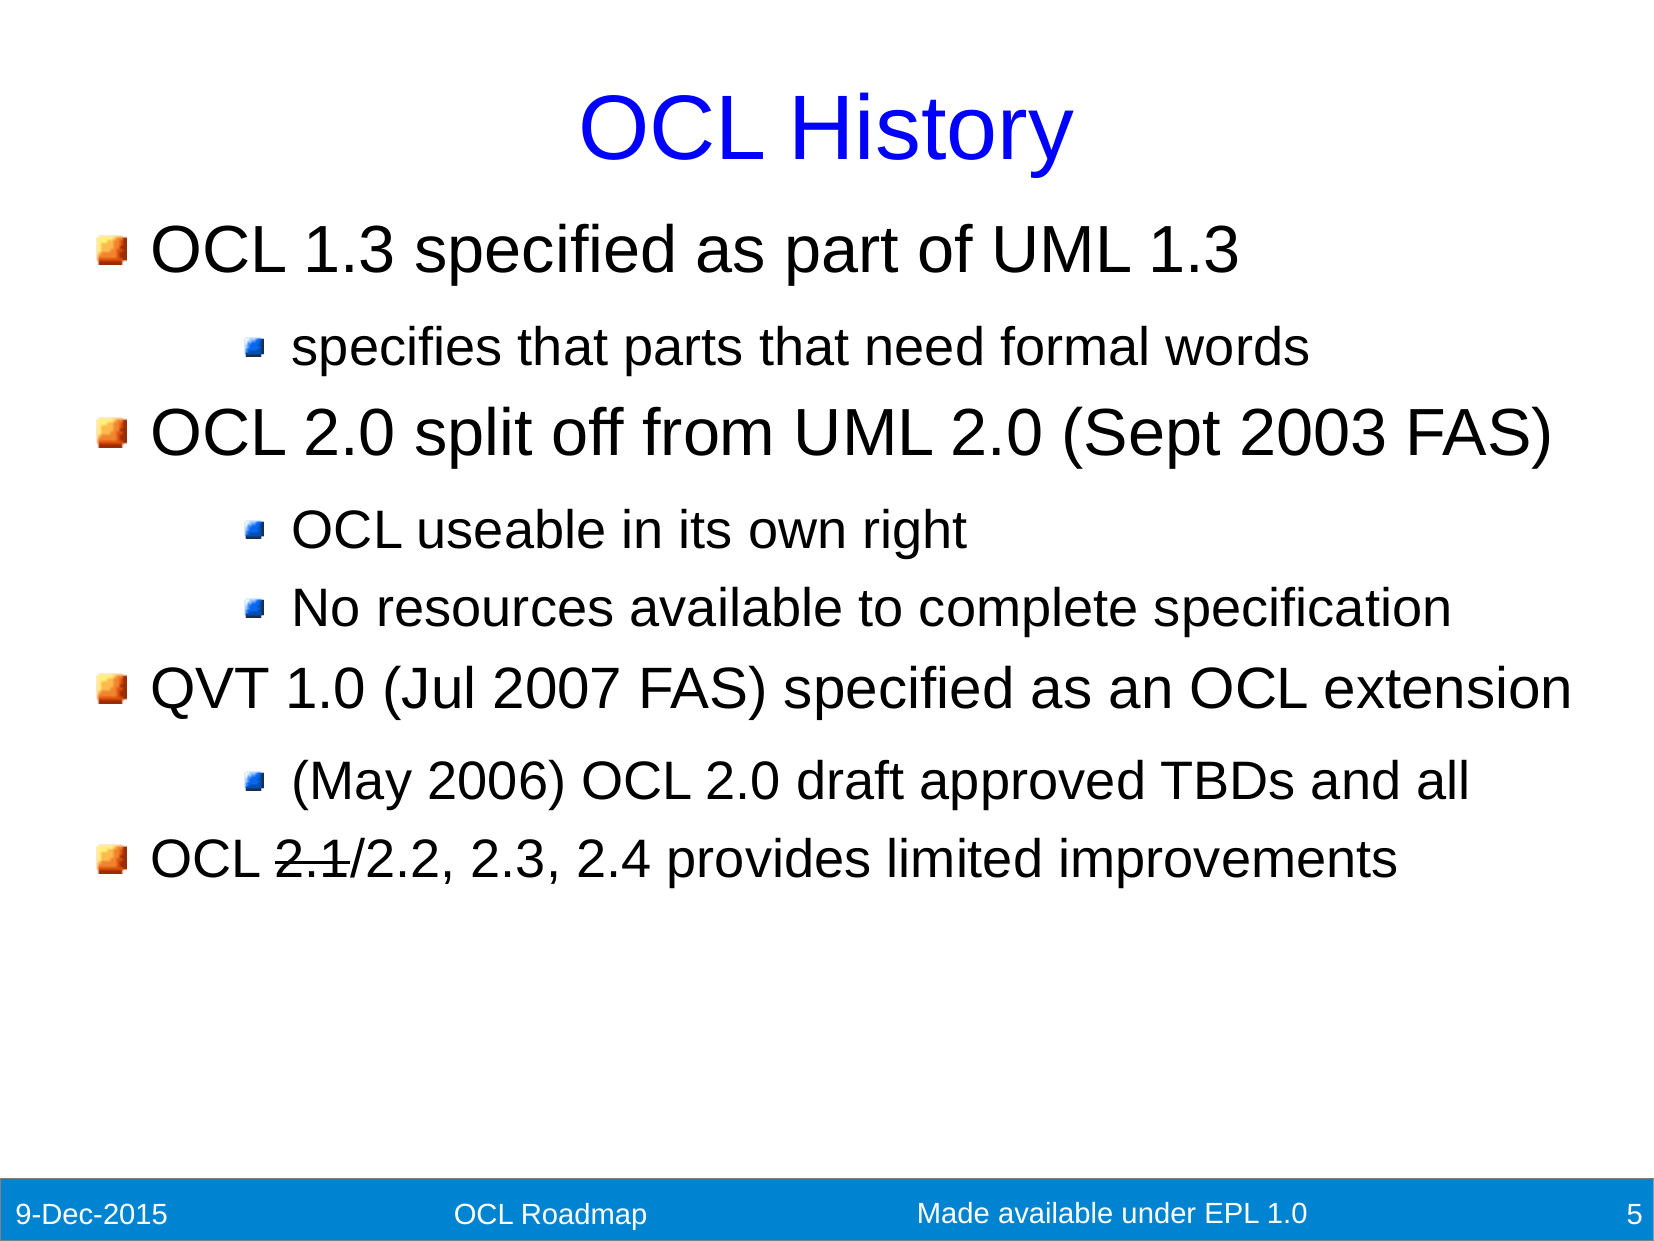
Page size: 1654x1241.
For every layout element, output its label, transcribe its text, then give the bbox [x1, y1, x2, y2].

title OCL History [82, 49, 1571, 207]
list OCL 1.3 specified as part of UML 1.3 specifies that parts that need formal words OCL 2.0 split off from UML 2.0 (Sept 2003 FAS) OCL useable in its own right No resources available to complete specification QVT 1.0 (Jul 2007 FAS) specified as an OCL extension (May 2006) OCL 2.0 draft approved TBDs and all OCL 2.1/2.2, 2.3, 2.4 provides limited improvements [79, 212, 1605, 1031]
